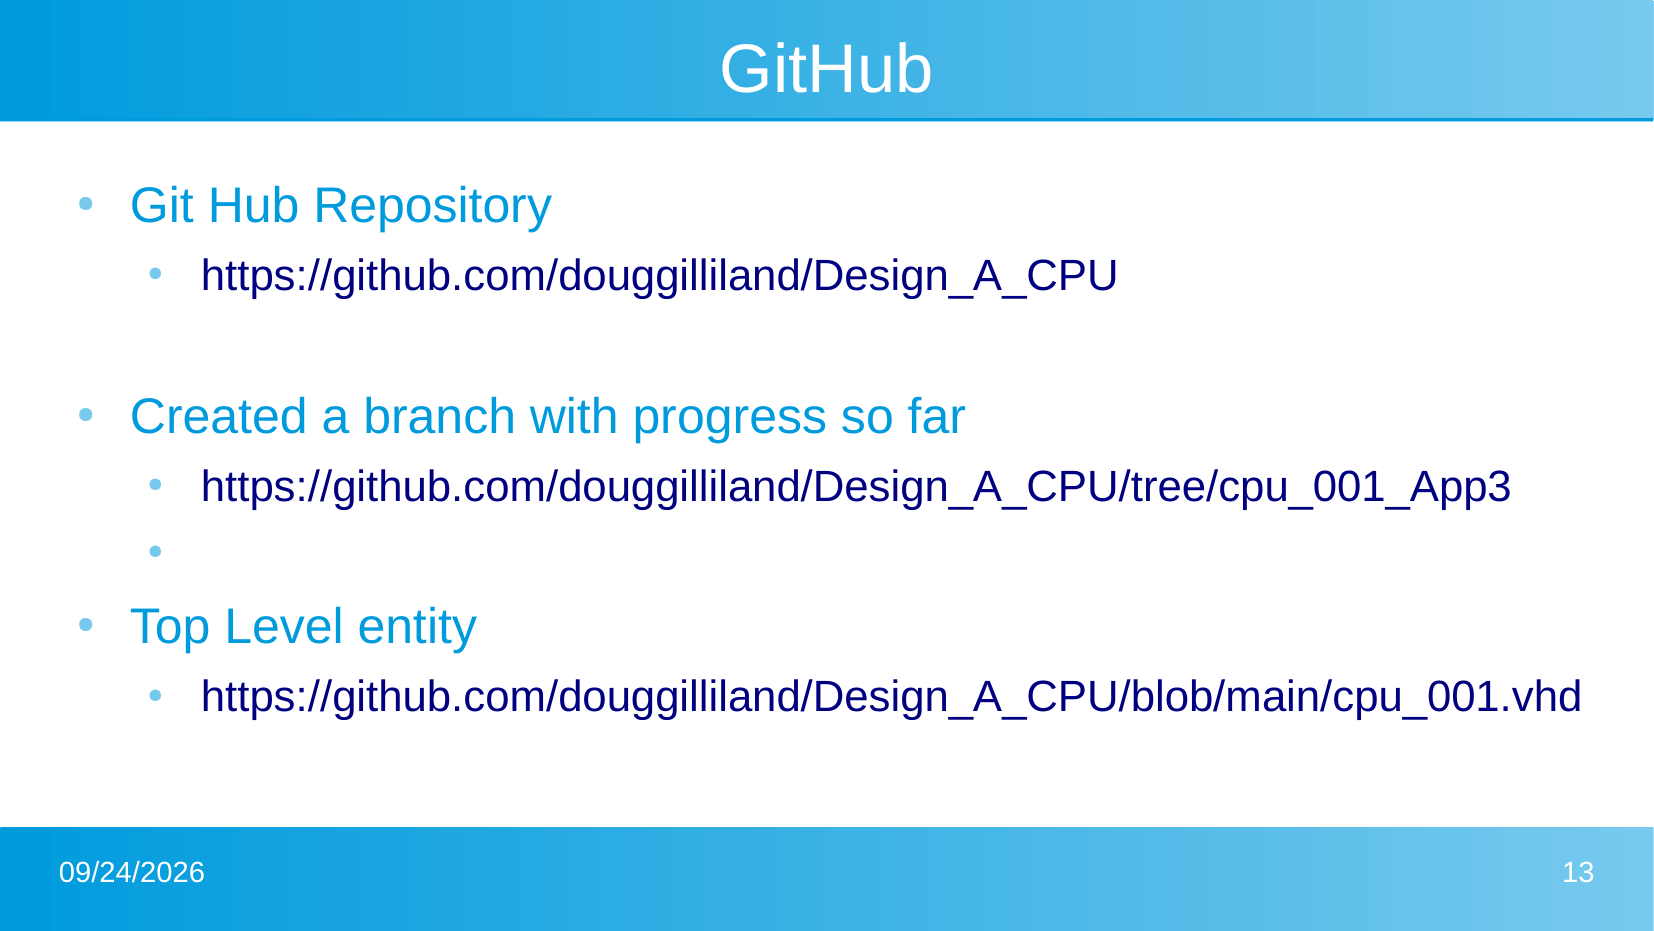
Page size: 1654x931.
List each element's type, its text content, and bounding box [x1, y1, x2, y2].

list Git Hub Repository https://github.com/douggilliland/Design_A_CPU Created a branch with progress so far https://github.com/douggilliland/Design_A_CPU/tree/cpu_001_App3 Top Level entity https://github.com/douggilliland/Design_A_CPU/blob/main/cpu_001.vhd [59, 177, 1595, 768]
title GitHub [59, 29, 1595, 108]
